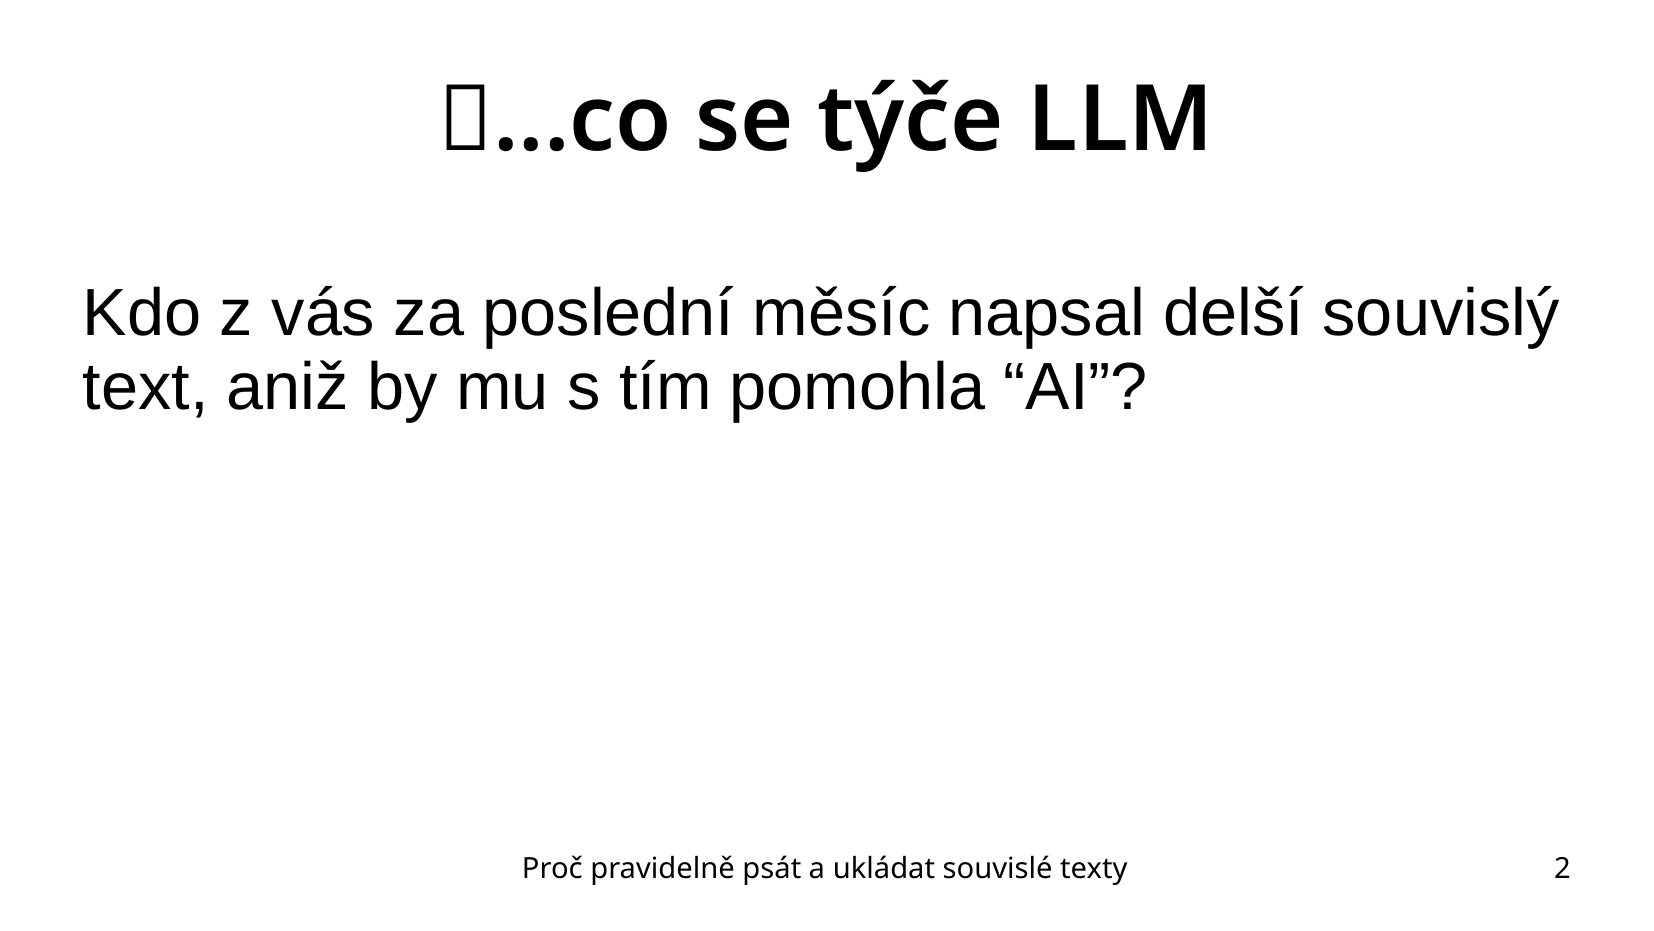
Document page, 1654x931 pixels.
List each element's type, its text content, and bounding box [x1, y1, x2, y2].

title 🐘...co se týče LLM [82, 37, 1571, 193]
subtitle Kdo z vás za poslední měsíc napsal delší souvislý text, aniž by mu s tím pomohla “AI”? [82, 274, 1571, 779]
